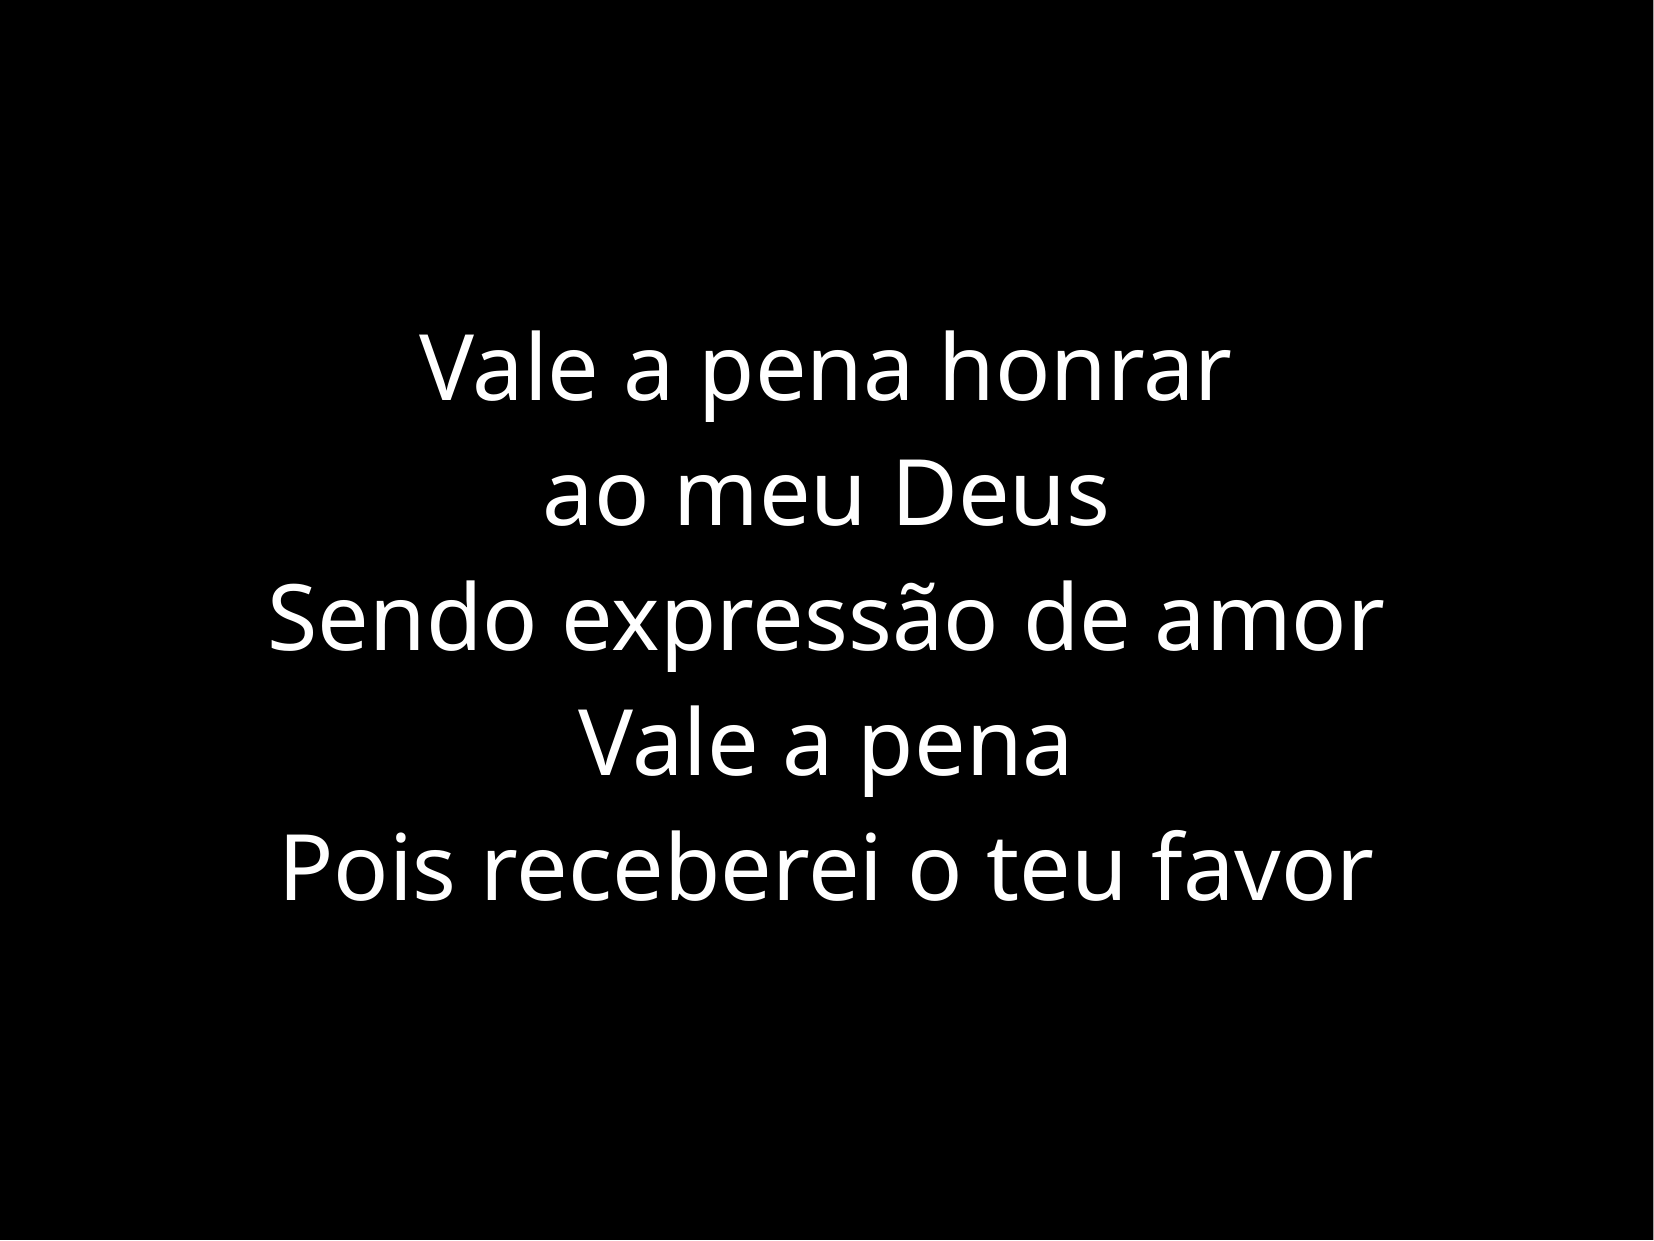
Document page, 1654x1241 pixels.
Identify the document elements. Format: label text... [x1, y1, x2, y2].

title Vale a pena honrar ao meu Deus Sendo expressão de amor Vale a pena Pois receberei o teu favor [82, 49, 1571, 1182]
